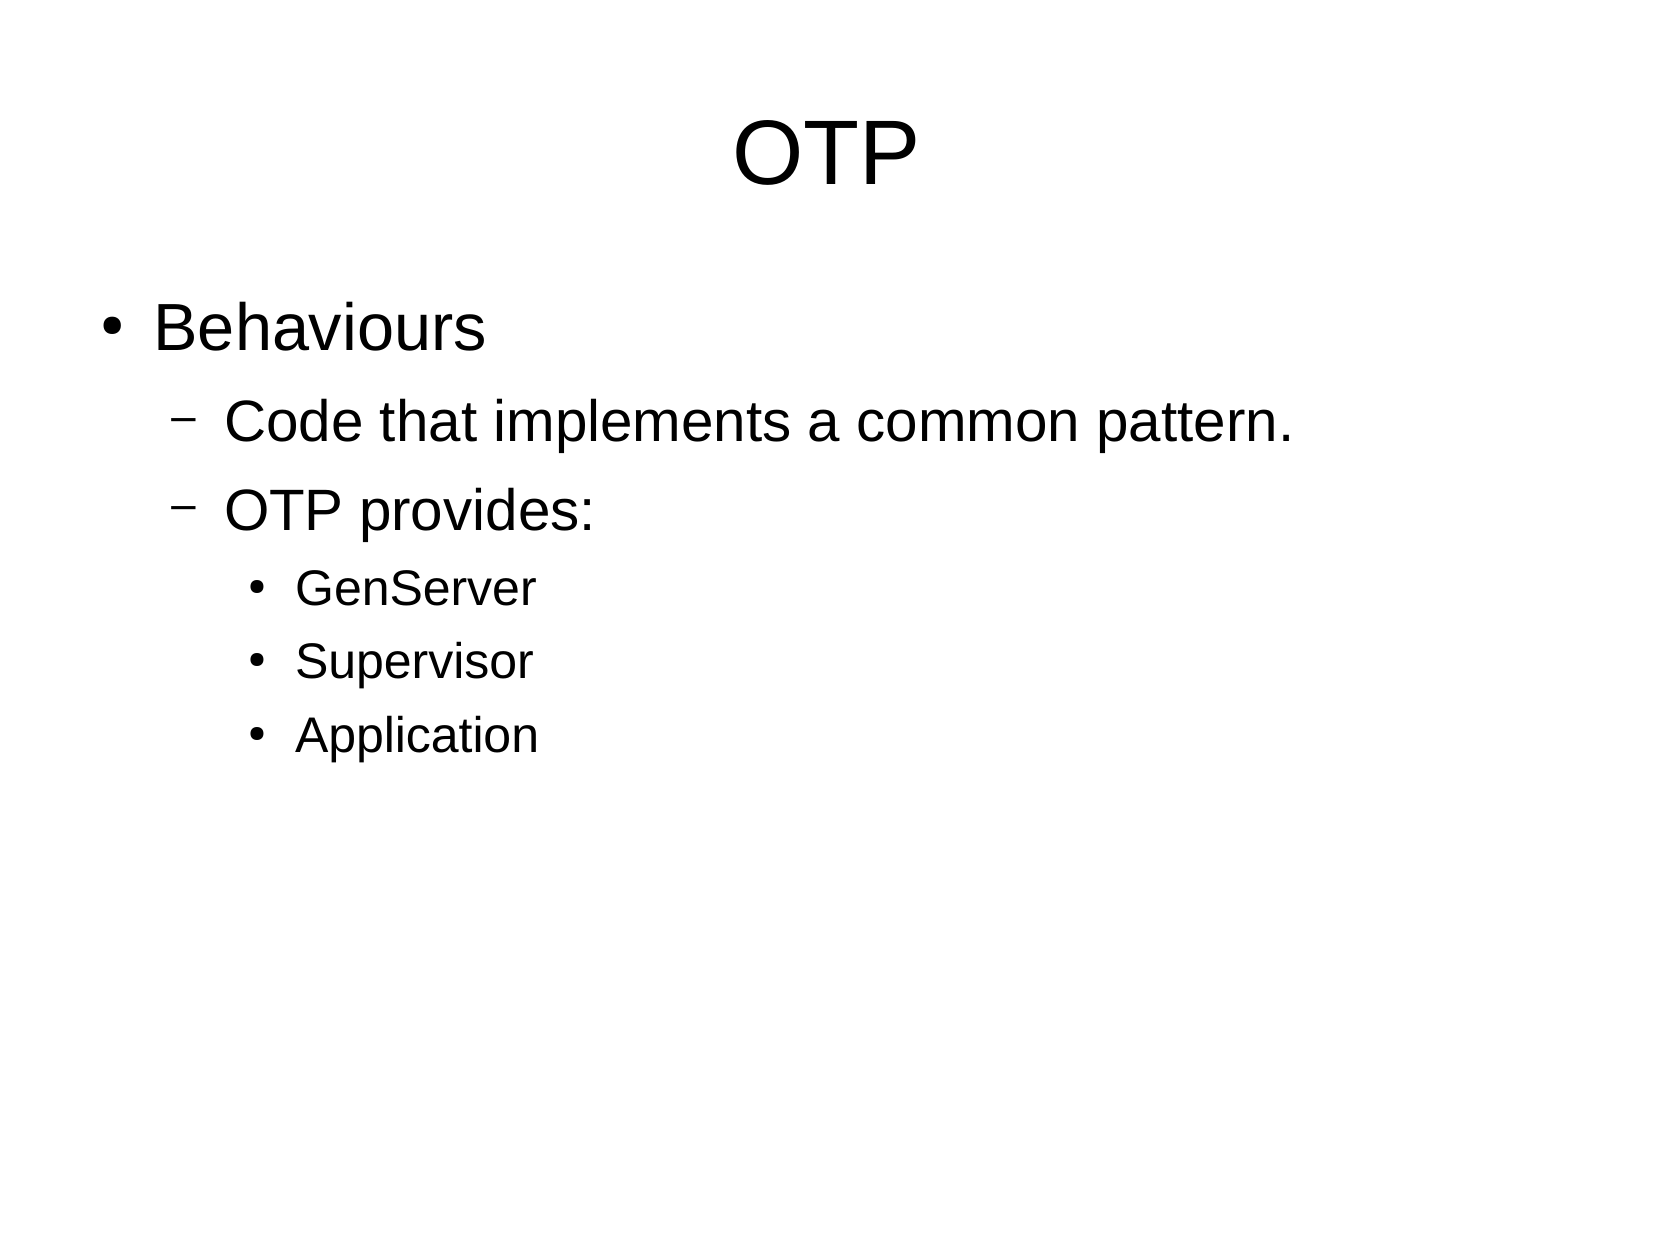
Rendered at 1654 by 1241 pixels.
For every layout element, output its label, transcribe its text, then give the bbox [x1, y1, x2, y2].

list Behaviours Code that implements a common pattern. OTP provides: GenServer Supervisor Application [82, 290, 1571, 1010]
title OTP [82, 49, 1571, 257]
